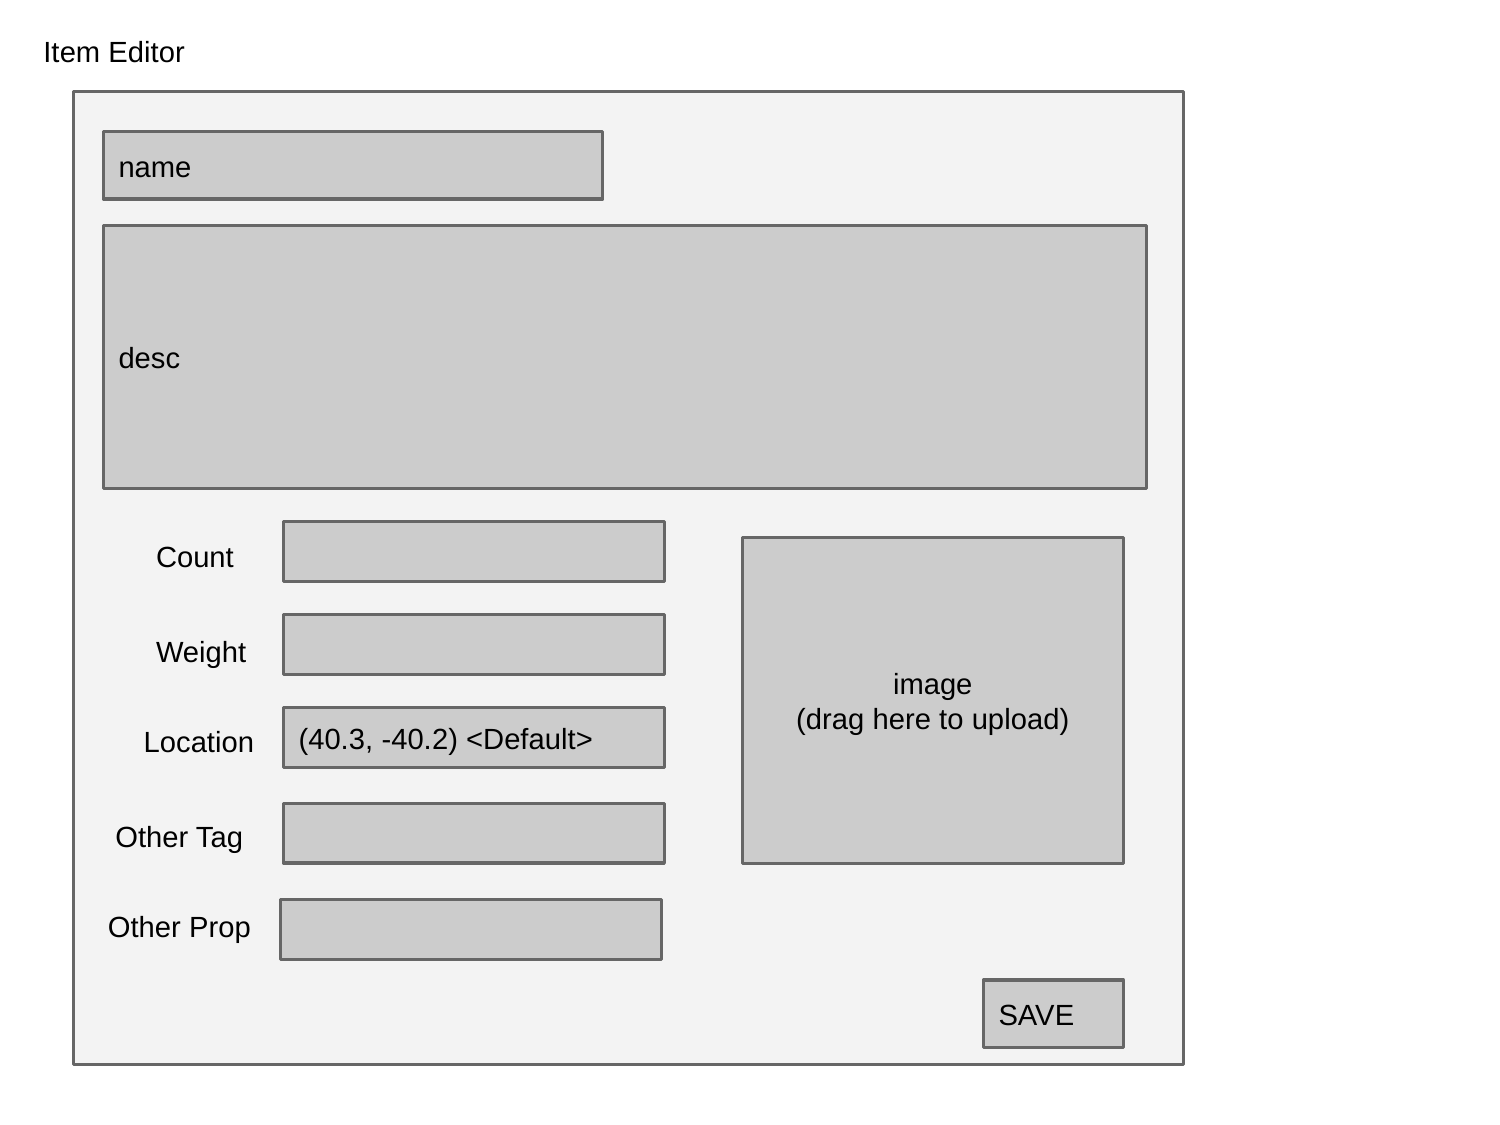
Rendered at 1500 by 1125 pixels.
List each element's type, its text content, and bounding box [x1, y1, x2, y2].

text_box Other Tag [100, 803, 283, 864]
text_box Other Prop [92, 893, 302, 954]
text_box desc [103, 225, 1147, 489]
text_box Location [128, 707, 281, 768]
text_box Weight [141, 617, 269, 678]
text_box Count [141, 523, 269, 584]
text_box Item Editor [28, 18, 665, 100]
text_box image (drag here to upload) [742, 537, 1124, 864]
text_box (40.3, -40.2) <Default> [283, 707, 665, 768]
text_box name [103, 131, 603, 199]
text_box SAVE [983, 980, 1124, 1048]
text_box [73, 91, 1184, 1065]
